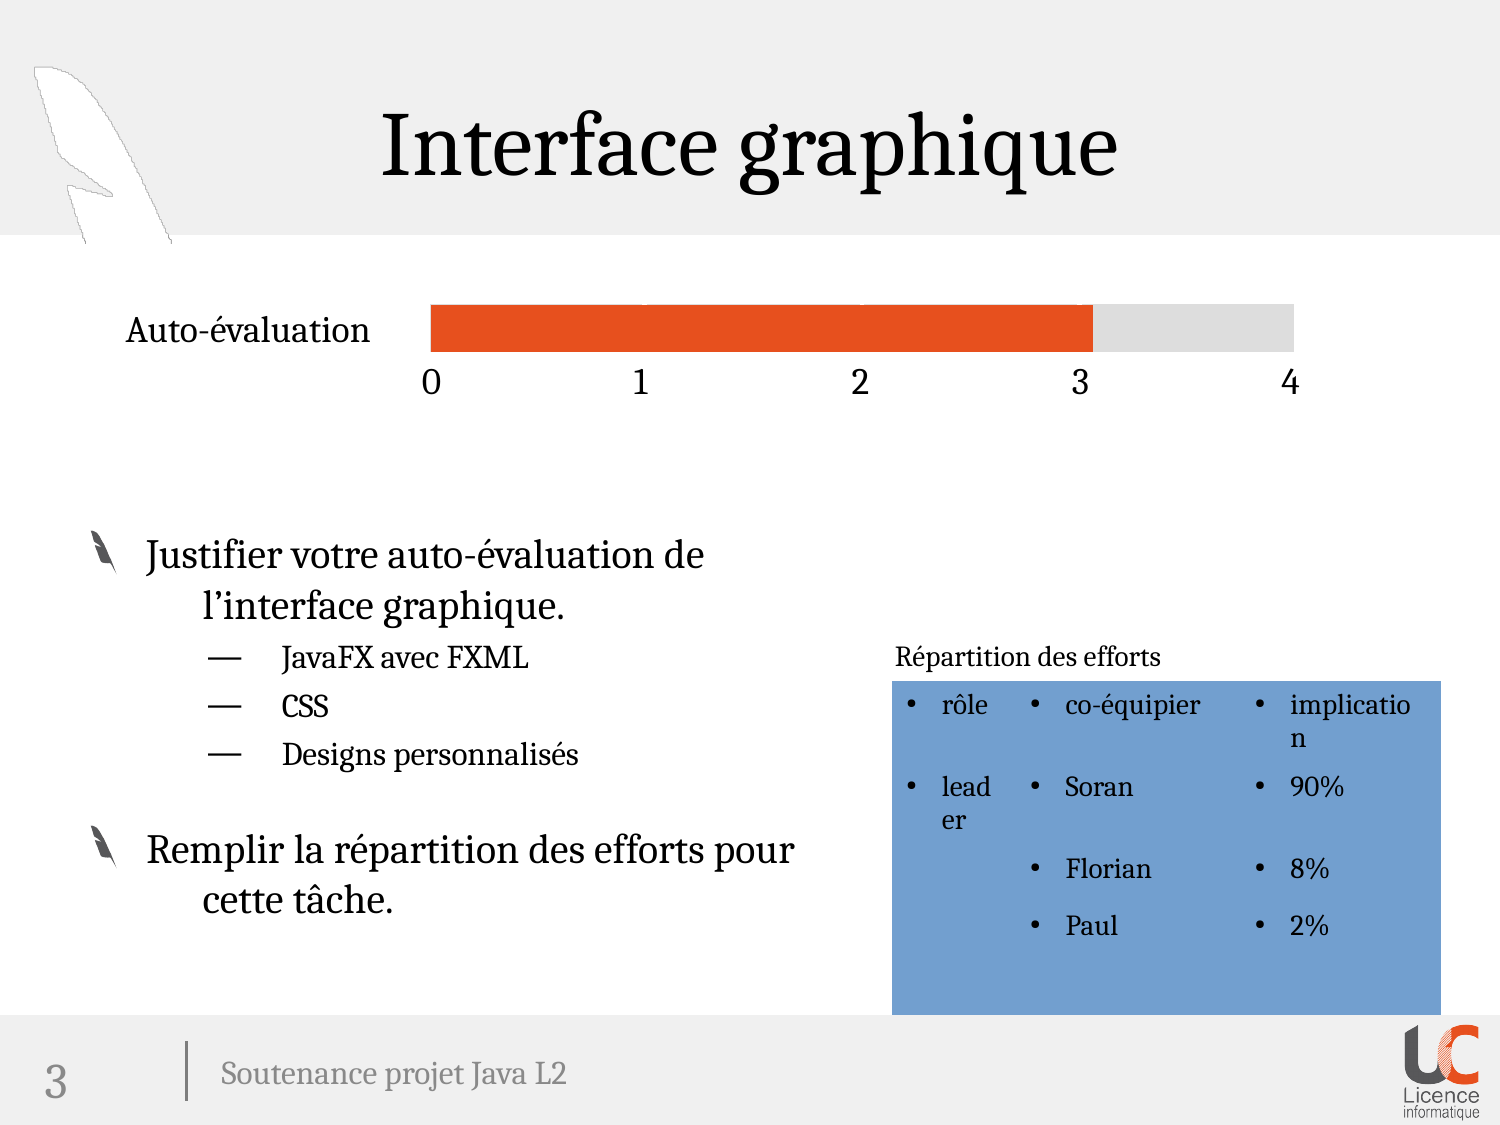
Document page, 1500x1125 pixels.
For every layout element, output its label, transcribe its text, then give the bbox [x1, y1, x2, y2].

text_box Soutenance projet Java L2 [206, 1041, 939, 1102]
table_cell 90% [1240, 763, 1441, 844]
table_cell [1016, 958, 1240, 1015]
table_cell 8% [1240, 844, 1441, 901]
table_header rôle [892, 681, 1016, 763]
title Interface graphique [75, 45, 1426, 233]
table_cell [892, 901, 1016, 958]
picture [29, 63, 187, 244]
text_box 3 [29, 1041, 160, 1102]
table_header co-équipier [1016, 681, 1240, 763]
text_box [431, 305, 1093, 352]
table_cell [892, 844, 1016, 901]
table_cell Paul [1016, 901, 1240, 958]
table_cell 2% [1240, 901, 1441, 958]
table_cell [892, 958, 1016, 1015]
table_cell Florian [1016, 844, 1240, 901]
table_header implication [1240, 681, 1441, 763]
table_cell [1240, 958, 1441, 1015]
text_box Répartition des efforts [879, 630, 1193, 681]
table_cell Soran [1016, 763, 1240, 844]
picture [1398, 1020, 1484, 1122]
list Justifier votre auto-évaluation de l’interface graphique. JavaFX avec FXML CSS Designs personnalisés Remplir la répartition des efforts pour cette tâche. [75, 444, 869, 1005]
table_cell leader [892, 763, 1016, 844]
